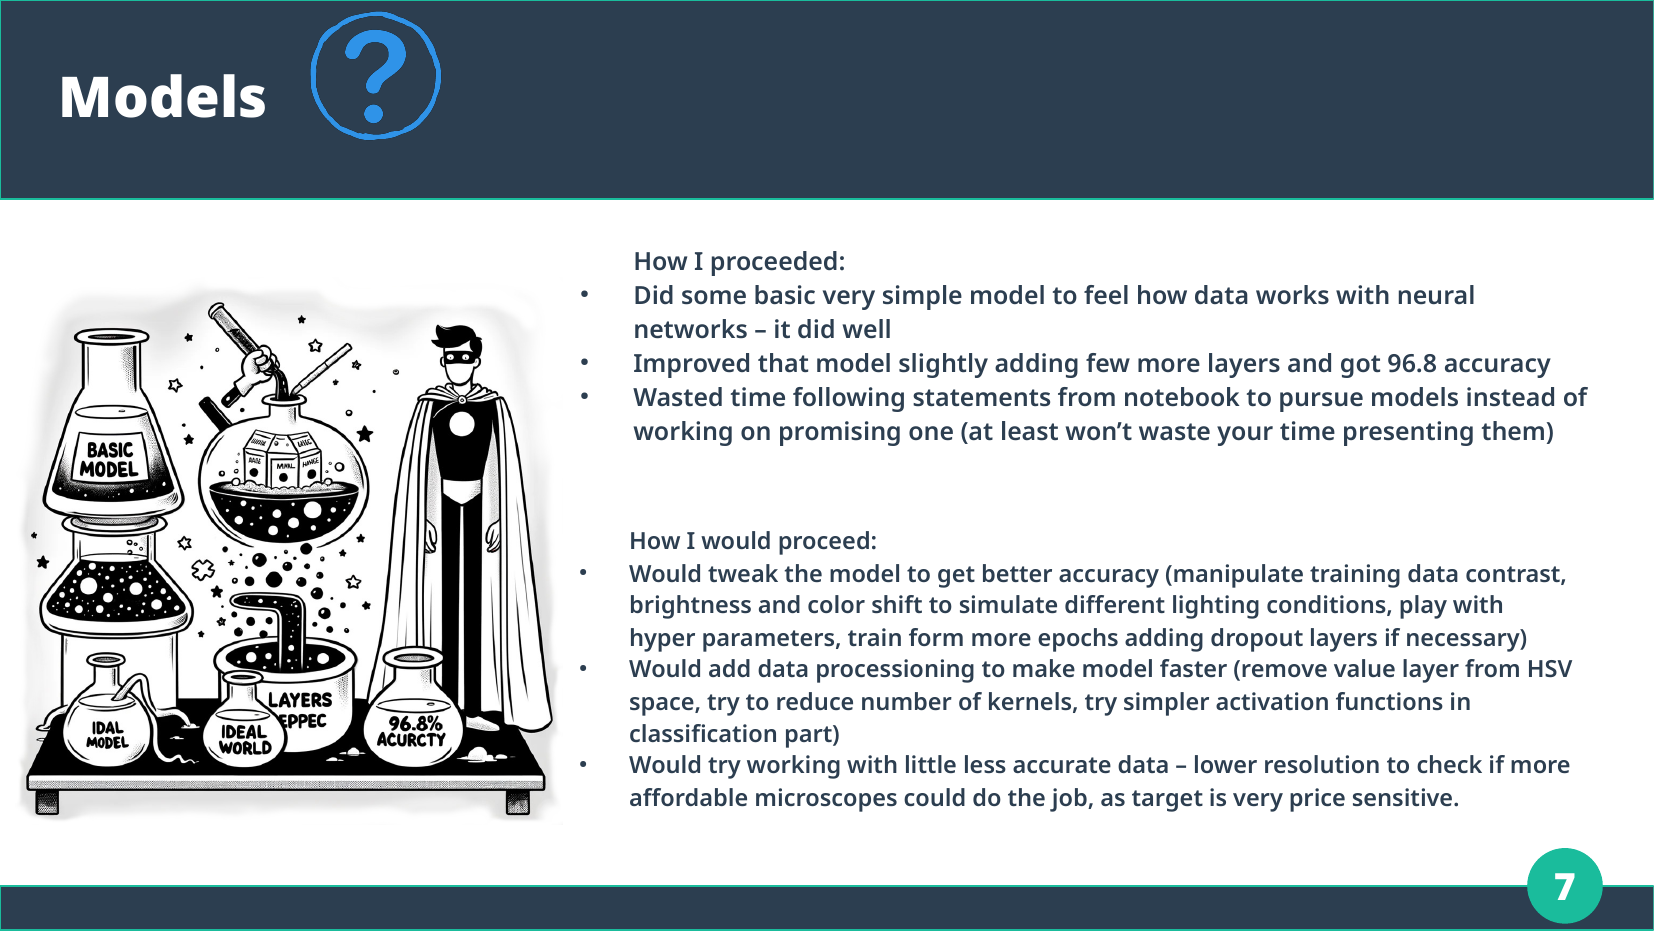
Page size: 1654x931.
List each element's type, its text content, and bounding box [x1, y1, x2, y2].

picture [300, 0, 451, 154]
picture [15, 277, 563, 826]
list How I would proceed: Would tweak the model to get better accuracy (manipulate training data contrast, brightness and color shift to simulate different lighting conditions, play with hyper parameters, train form more epochs adding dropout layers if necessary) Would add data processioning to make model faster (remove value layer from HSV space, try to reduce number of kernels, try simpler activation functions in classification part) Would try working with little less accurate data – lower resolution to check if more affordable microscopes could do the job, as target is very price sensitive. [562, 525, 1576, 863]
title Models [59, 37, 1595, 156]
list How I proceeded: Did some basic very simple model to feel how data works with neural networks – it did well Improved that model slightly adding few more layers and got 96.8 accuracy Wasted time following statements from notebook to pursue models instead of working on promising one (at least won’t waste your time presenting them) [562, 243, 1595, 451]
